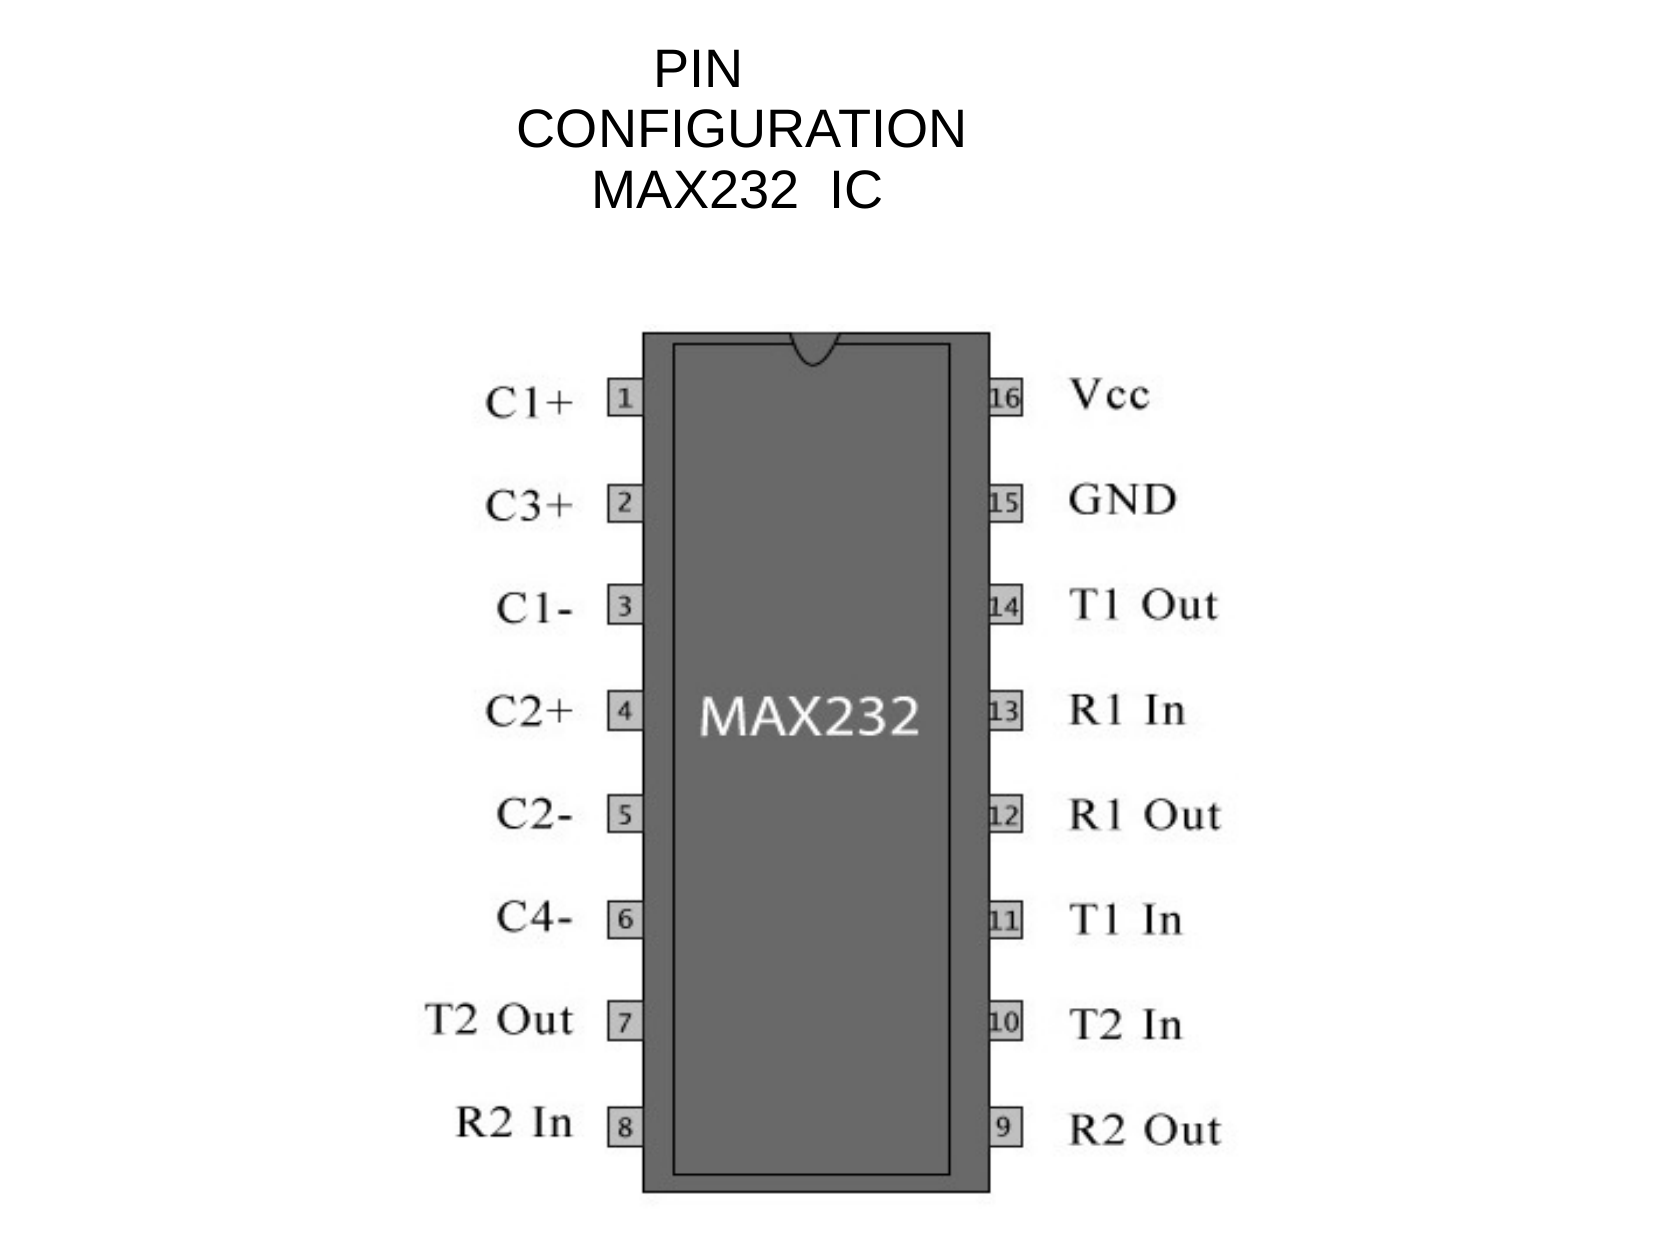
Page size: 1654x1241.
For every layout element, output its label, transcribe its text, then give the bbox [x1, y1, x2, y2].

text_box PIN CONFIGURATION MAX232 IC [501, 30, 1034, 324]
picture [136, 324, 1477, 1211]
